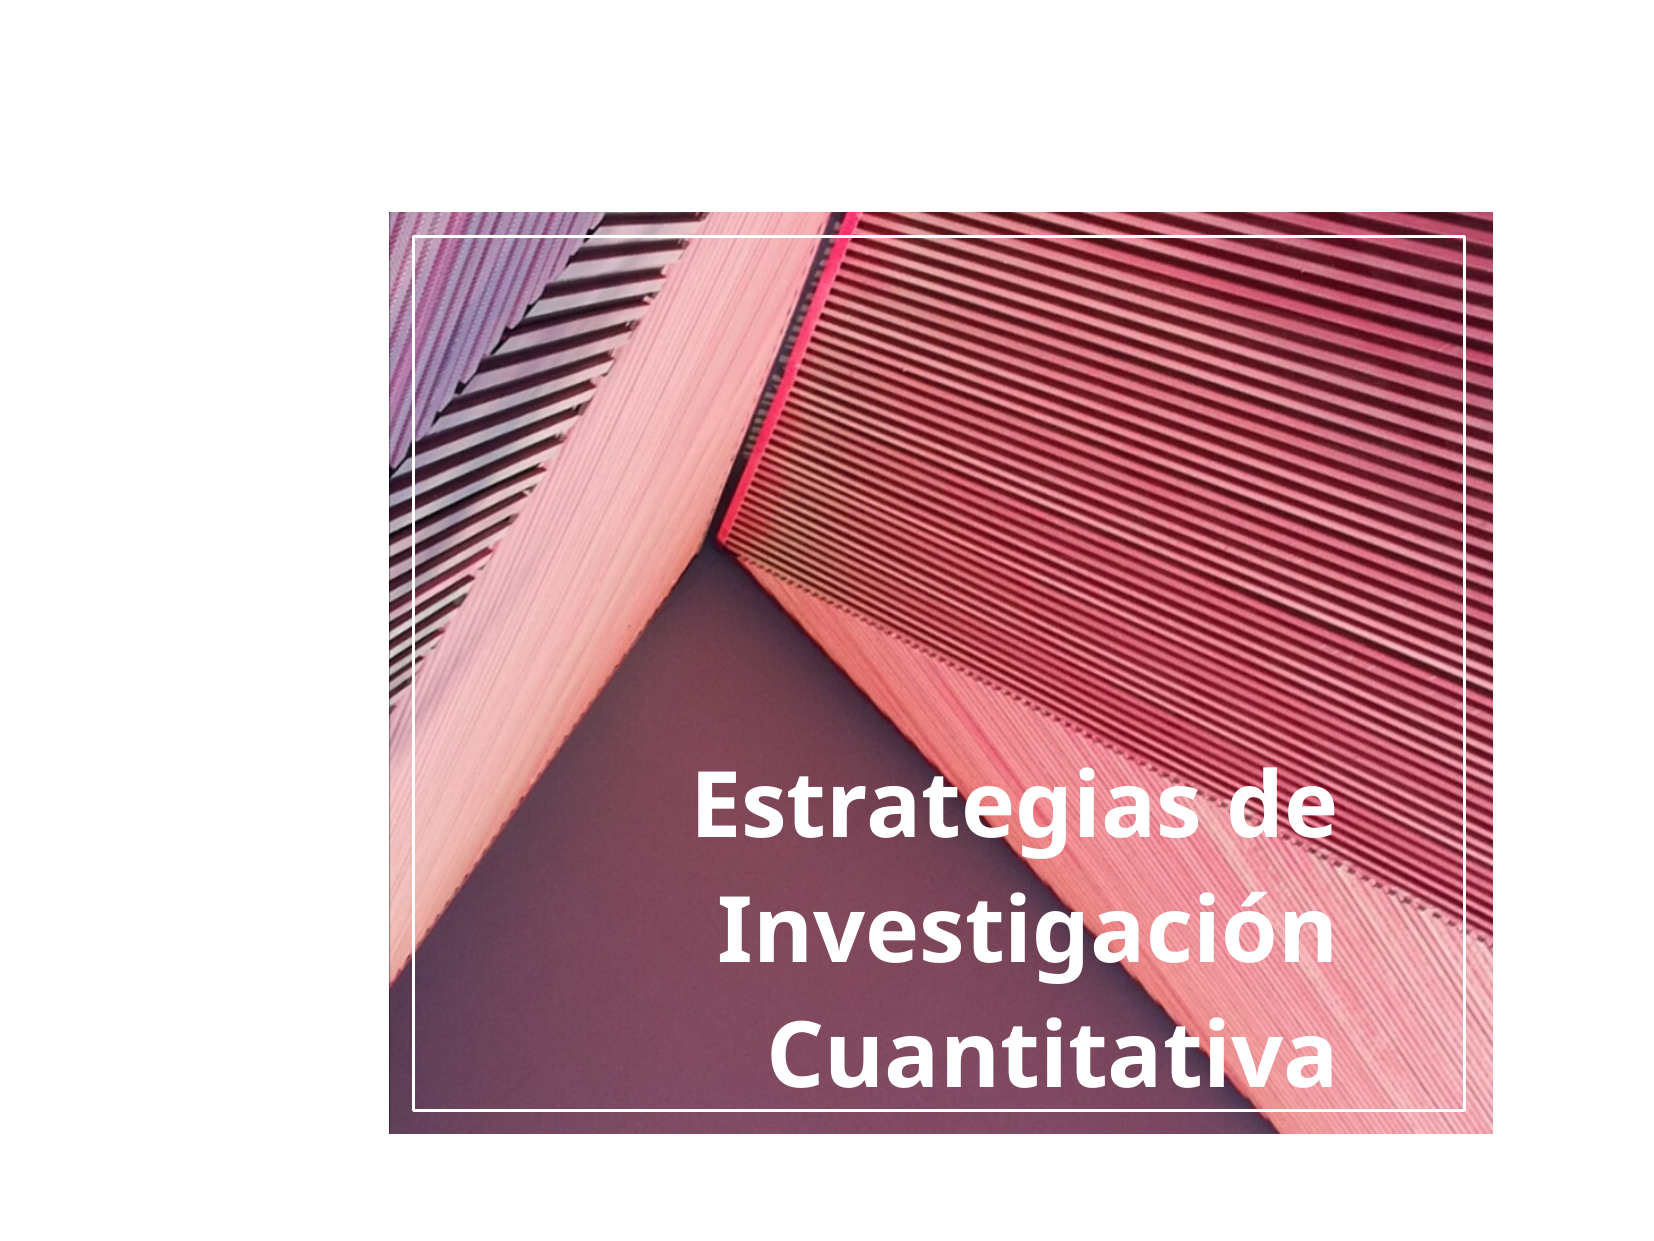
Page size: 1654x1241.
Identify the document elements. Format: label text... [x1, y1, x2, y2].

text_box Estrategias de Investigación Cuantitativa [675, 732, 1453, 1078]
picture [389, 212, 1493, 1134]
